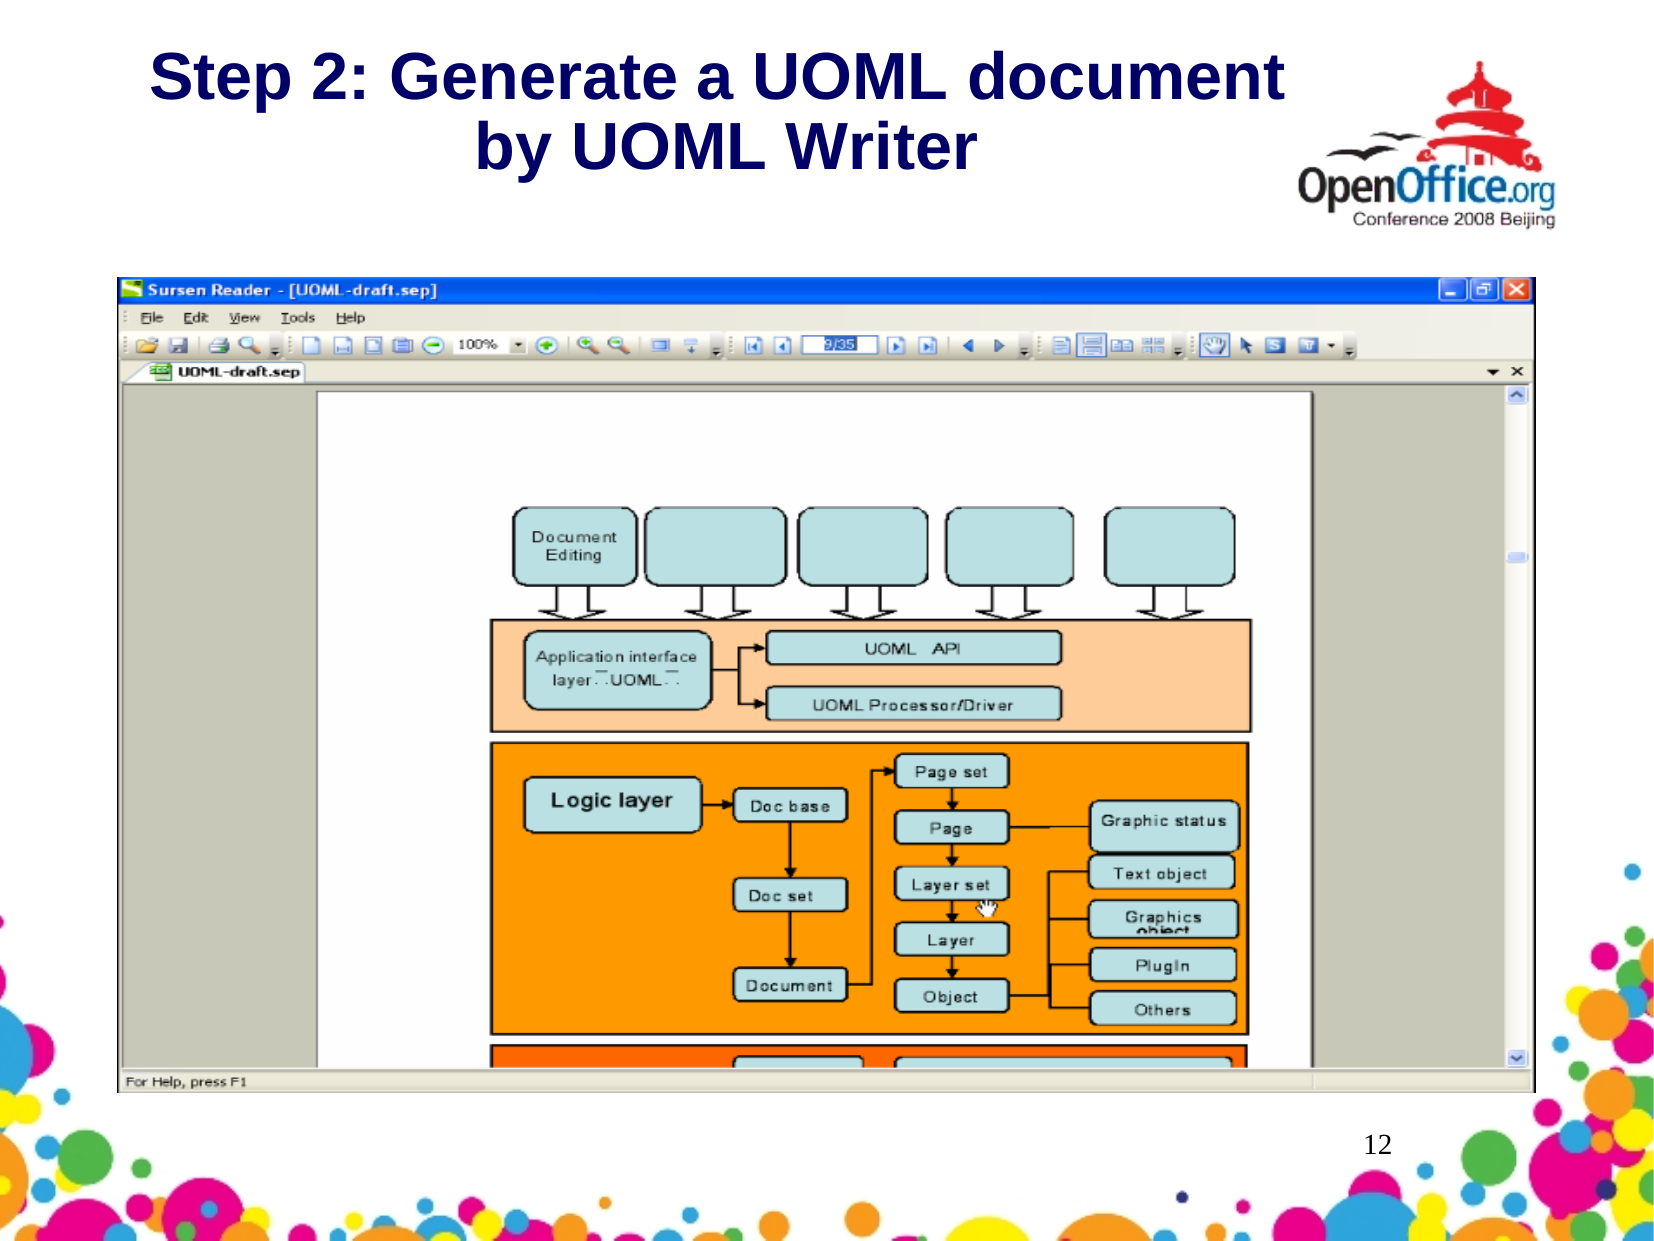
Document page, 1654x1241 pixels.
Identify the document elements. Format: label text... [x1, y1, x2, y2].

picture [1300, 51, 1570, 250]
picture [0, 277, 1654, 1241]
subtitle Step 2: Generate a UOML document by UOML Writer [61, 46, 1300, 295]
